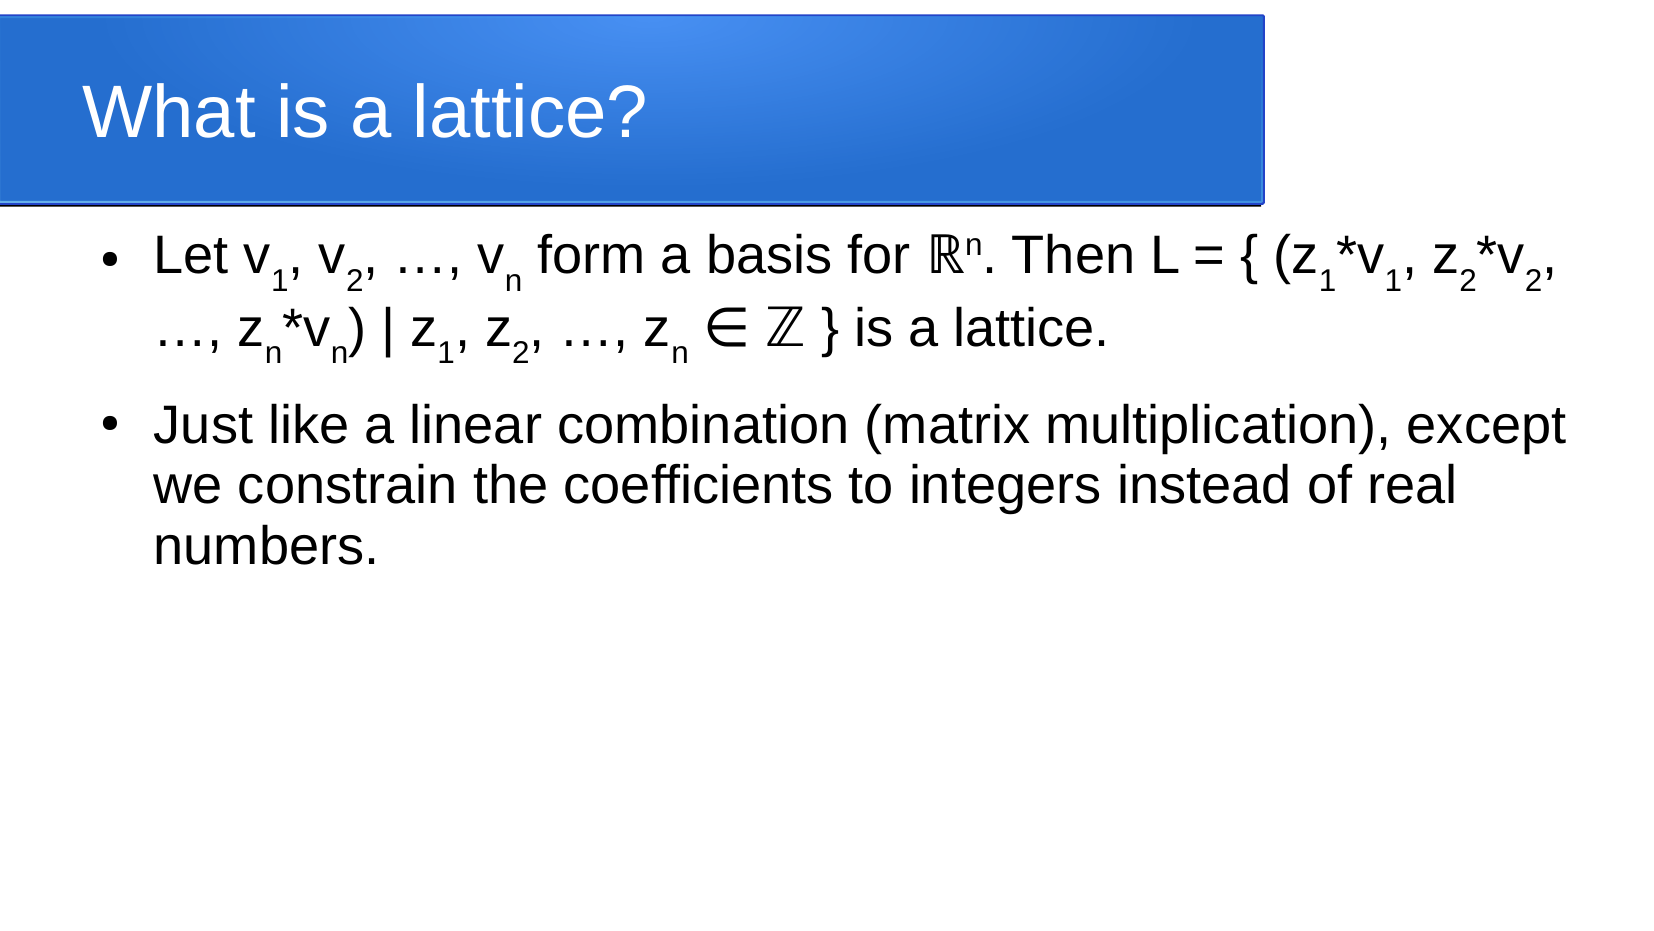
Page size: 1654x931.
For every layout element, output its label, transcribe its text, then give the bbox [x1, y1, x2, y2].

list Let v1, v2, …, vn form a basis for ℝn. Then L = { (z1*v1, z2*v2, …, zn*vn) | z1, z2, …, zn ∈ ℤ } is a lattice. Just like a linear combination (matrix multiplication), except we constrain the coefficients to integers instead of real numbers. [82, 224, 1571, 764]
title What is a lattice? [82, 35, 1235, 189]
